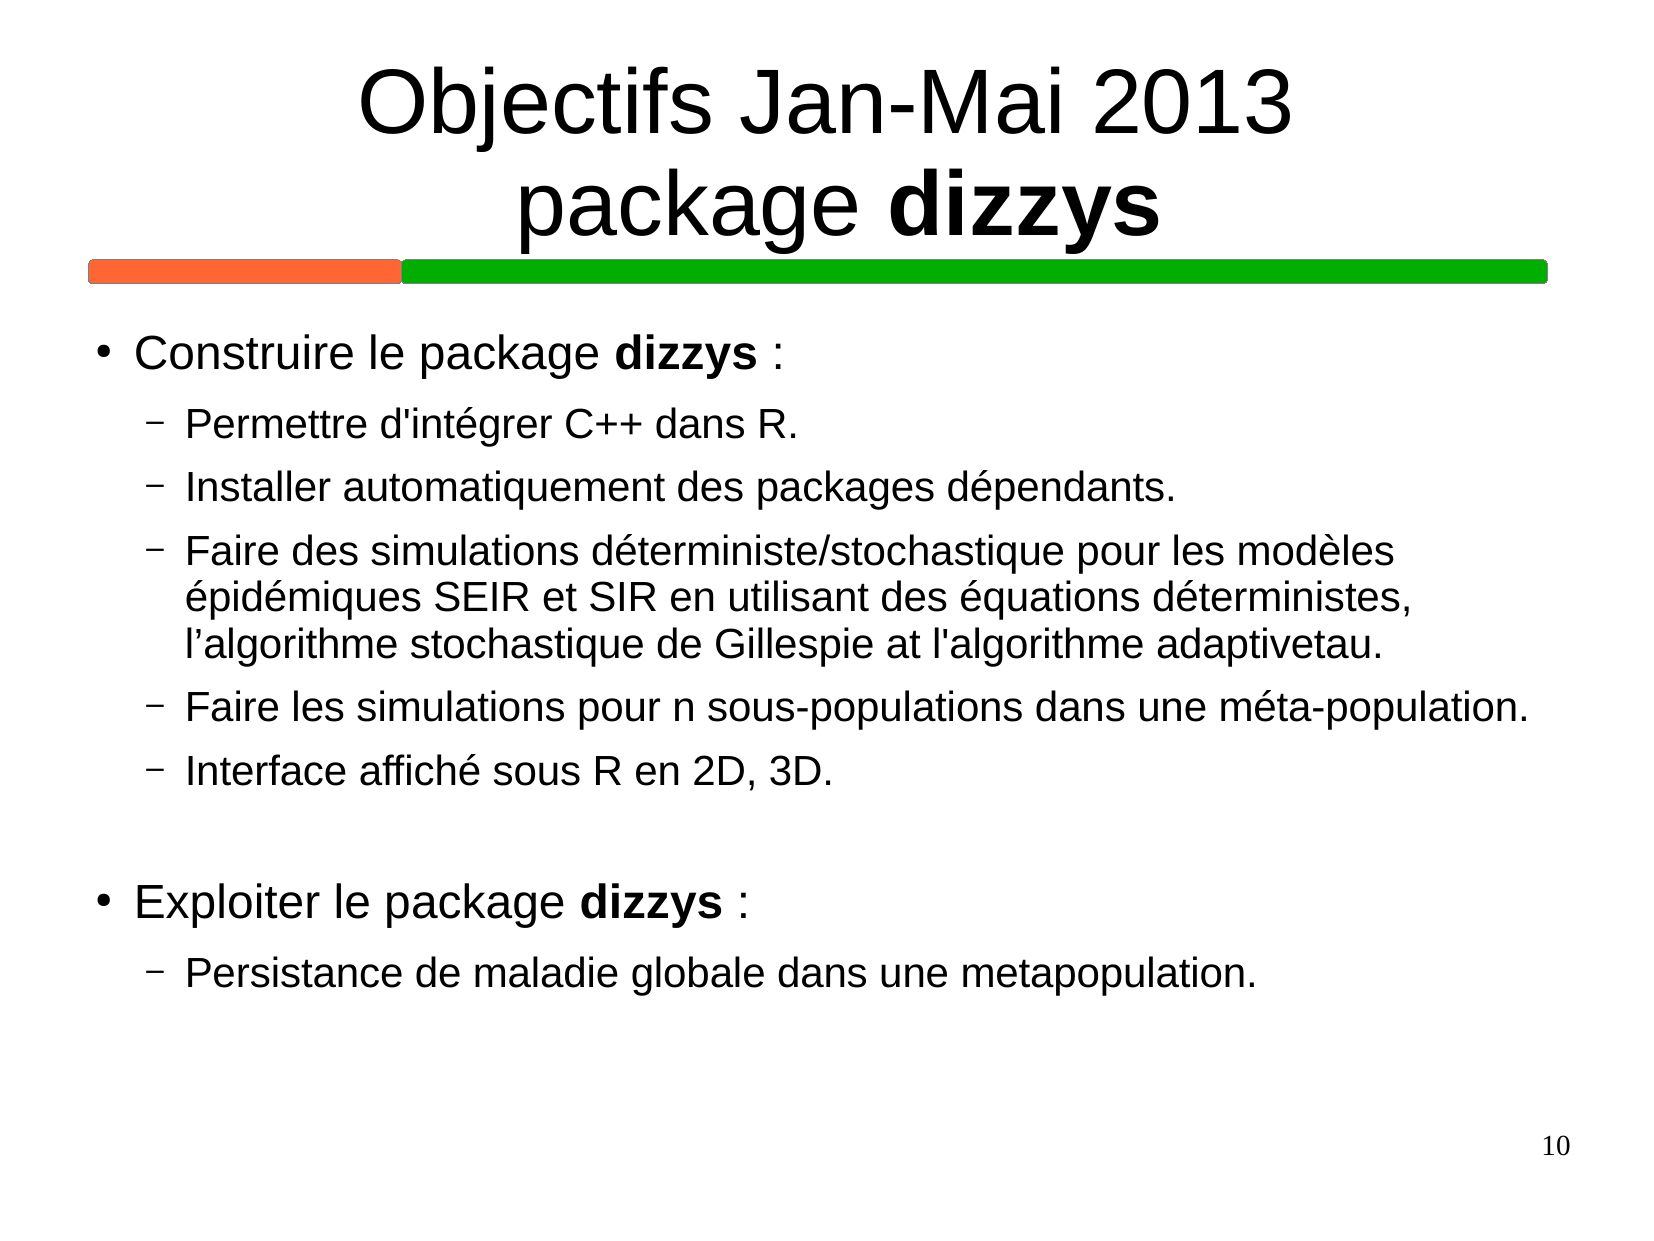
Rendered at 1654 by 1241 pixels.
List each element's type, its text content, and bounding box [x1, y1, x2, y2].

list Construire le package dizzys : Permettre d'intégrer C++ dans R. Installer automatiquement des packages dépendants. Faire des simulations déterministe/stochastique pour les modèles épidémiques SEIR et SIR en utilisant des équations déterministes, l’algorithme stochastique de Gillespie at l'algorithme adaptivetau. Faire les simulations pour n sous-populations dans une méta-population. Interface affiché sous R en 2D, 3D. Exploiter le package dizzys : Persistance de maladie globale dans une metapopulation. [82, 325, 1538, 1045]
text_box [88, 259, 1548, 284]
title Objectifs Jan-Mai 2013 package dizzys [82, 49, 1571, 257]
